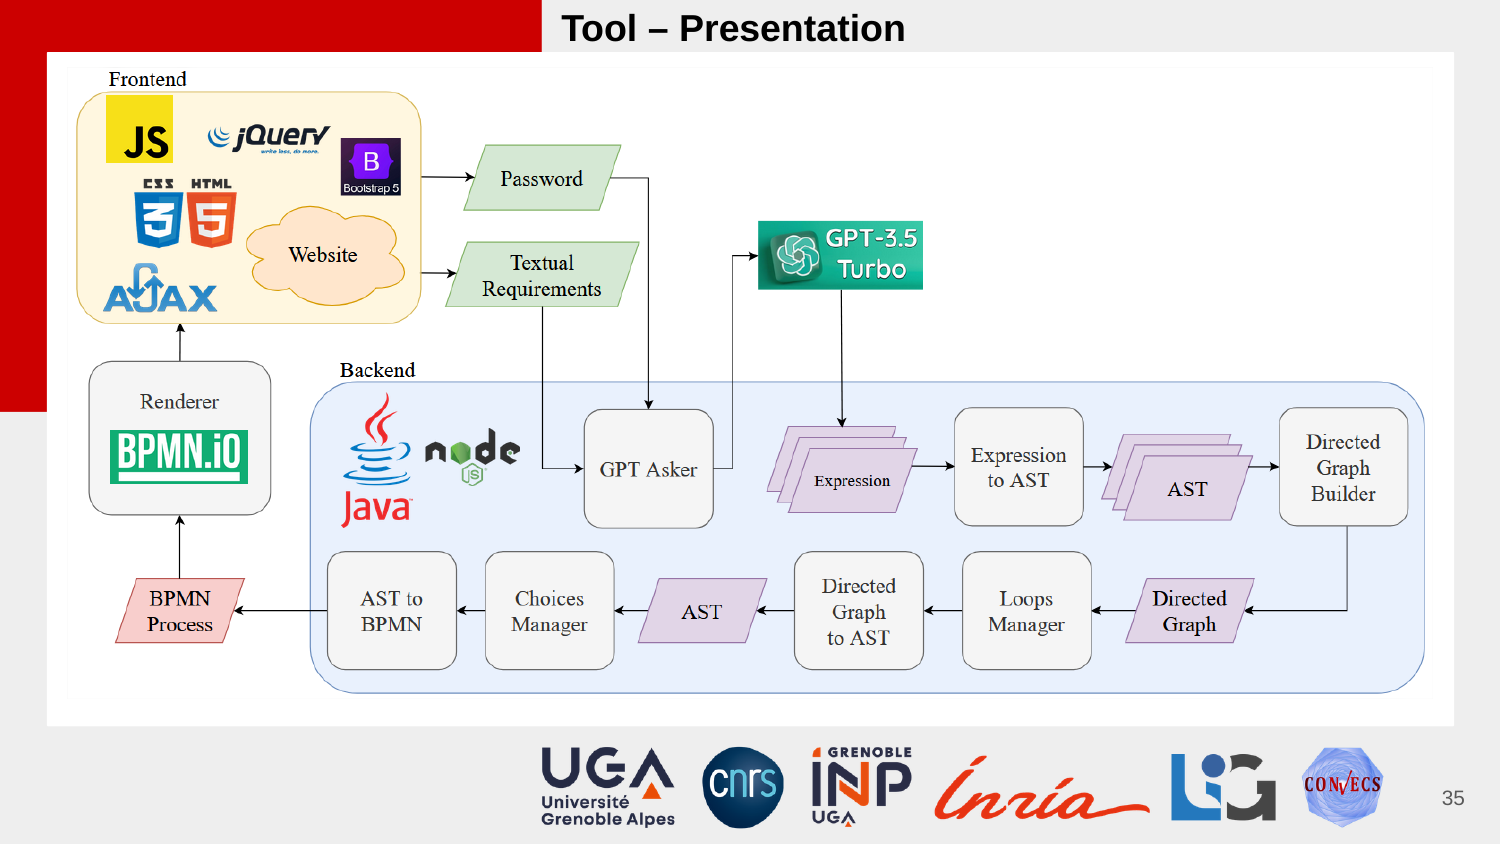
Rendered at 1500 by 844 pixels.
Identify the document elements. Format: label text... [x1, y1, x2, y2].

picture [0, 0, 1500, 844]
slide_number <numéro> [1389, 764, 1480, 830]
text_box Tool – Presentation [546, 0, 1441, 55]
